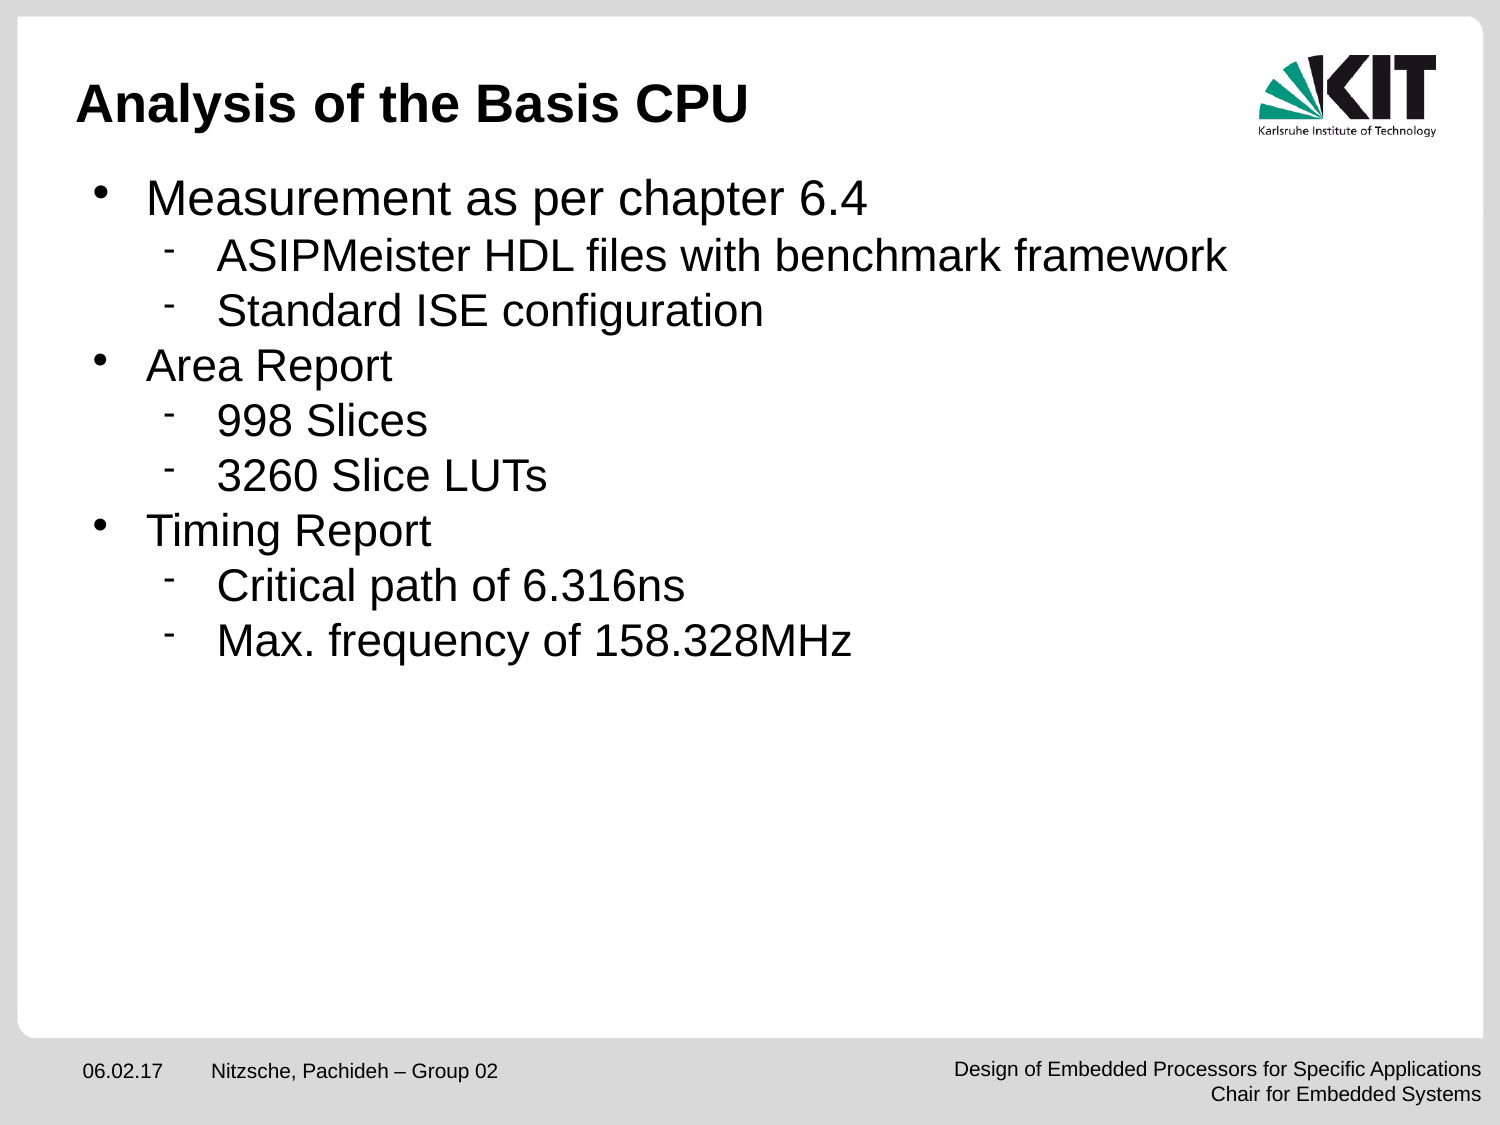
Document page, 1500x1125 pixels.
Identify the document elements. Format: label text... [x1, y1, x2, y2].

text_box Analysis of the Basis CPU [75, 36, 1425, 165]
text_box Measurement as per chapter 6.4 ASIPMeister HDL files with benchmark framework Standard ISE configuration Area Report 998 Slices 3260 Slice LUTs Timing Report Critical path of 6.316ns Max. frequency of 158.328MHz [75, 165, 1425, 916]
picture [0, 0, 1500, 1125]
text_box Nitzsche, Pachideh – Group 02 [211, 1057, 957, 1117]
